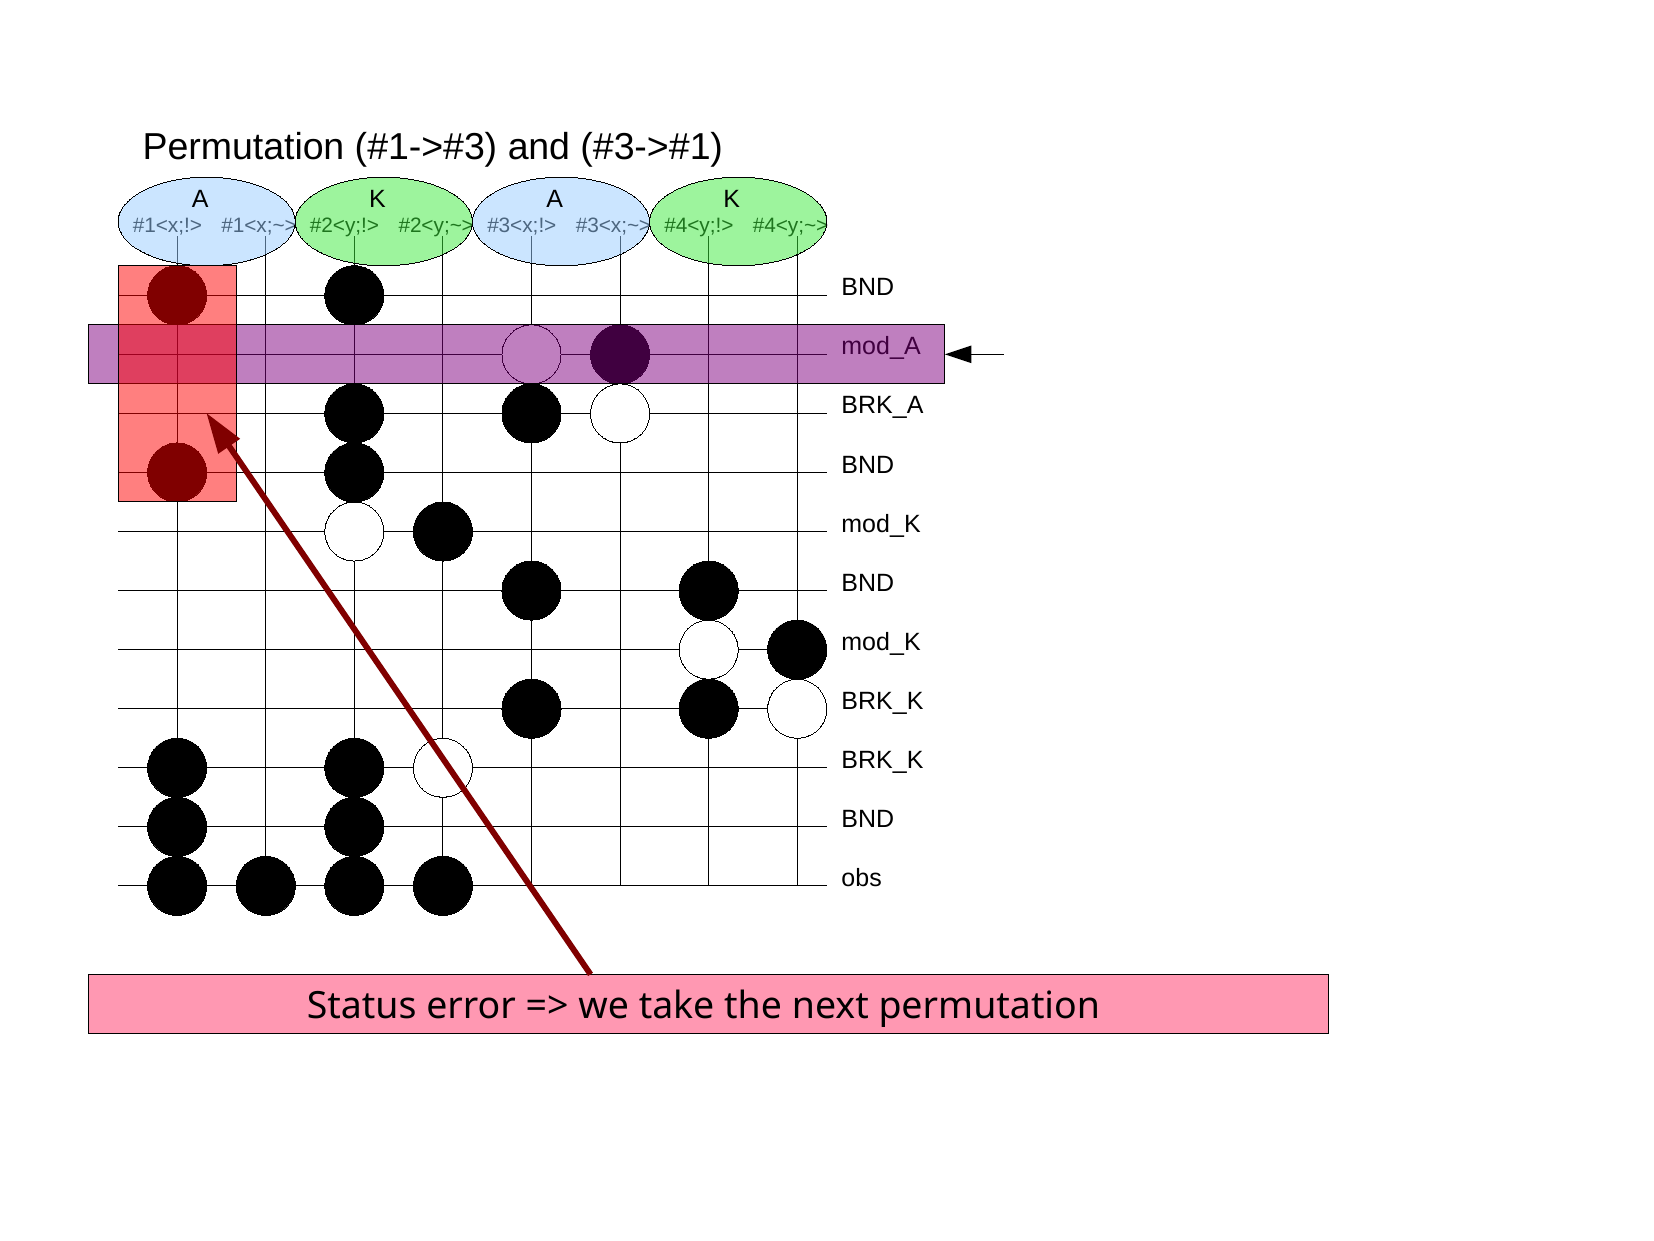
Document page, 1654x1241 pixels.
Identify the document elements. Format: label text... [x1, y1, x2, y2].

text_box BND [826, 265, 910, 324]
text_box Permutation (#1->#3) and (#3->#1) [128, 118, 739, 175]
text_box [236, 856, 296, 916]
text_box [434, 738, 473, 787]
text_box BND [826, 442, 910, 501]
text_box BRK_K [826, 738, 939, 798]
text_box [88, 177, 945, 562]
text_box mod_K [826, 501, 937, 562]
text_box [413, 856, 473, 916]
text_box [413, 501, 473, 562]
text_box #4<y;~> [815, 206, 843, 245]
text_box BND [826, 797, 910, 857]
text_box #4<y;!> [649, 227, 661, 245]
text_box A [531, 177, 578, 220]
text_box BRK_K [826, 679, 939, 738]
text_box #1<x;!> [118, 228, 130, 245]
text_box [679, 561, 739, 739]
text_box [767, 620, 827, 739]
text_box A [177, 177, 224, 220]
text_box #3<x;!> [472, 227, 484, 245]
text_box #1<x;~> [283, 229, 295, 245]
text_box Status error => we take the next permutation [88, 974, 1329, 1034]
text_box K [354, 177, 401, 220]
text_box [501, 679, 562, 739]
text_box obs [826, 856, 897, 916]
text_box BRK_A [826, 384, 939, 443]
text_box [324, 738, 384, 916]
text_box mod_K [826, 620, 937, 679]
text_box [147, 738, 207, 916]
text_box K [708, 177, 756, 220]
text_box #2<y;~> [461, 230, 472, 245]
text_box BND [826, 561, 910, 620]
text_box [413, 742, 461, 798]
text_box #2<y;!> [295, 228, 307, 245]
text_box [501, 561, 562, 621]
text_box #3<x;~> [638, 230, 649, 245]
